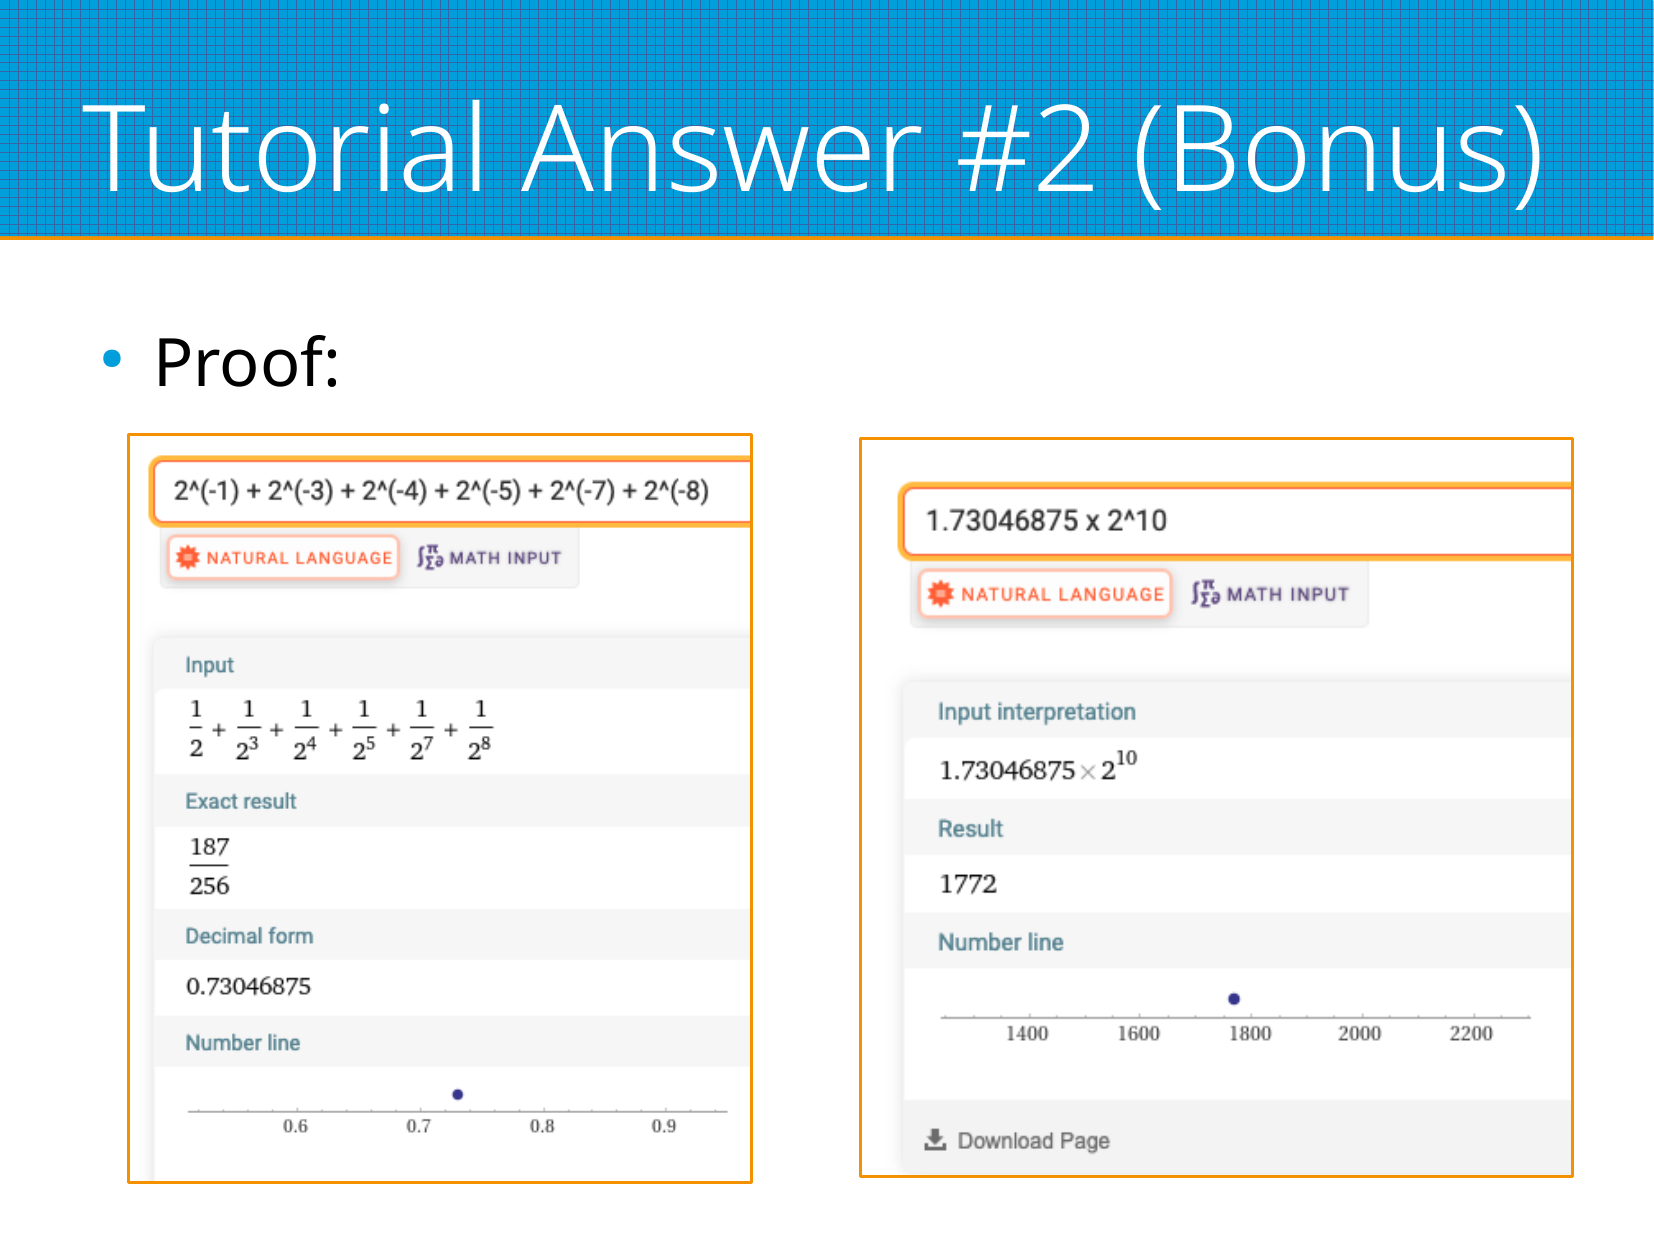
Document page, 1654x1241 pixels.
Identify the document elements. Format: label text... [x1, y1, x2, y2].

title Tutorial Answer #2 (Bonus) [82, 19, 1571, 227]
picture [862, 439, 1571, 1176]
picture [129, 436, 751, 1182]
list Proof: [82, 314, 384, 443]
